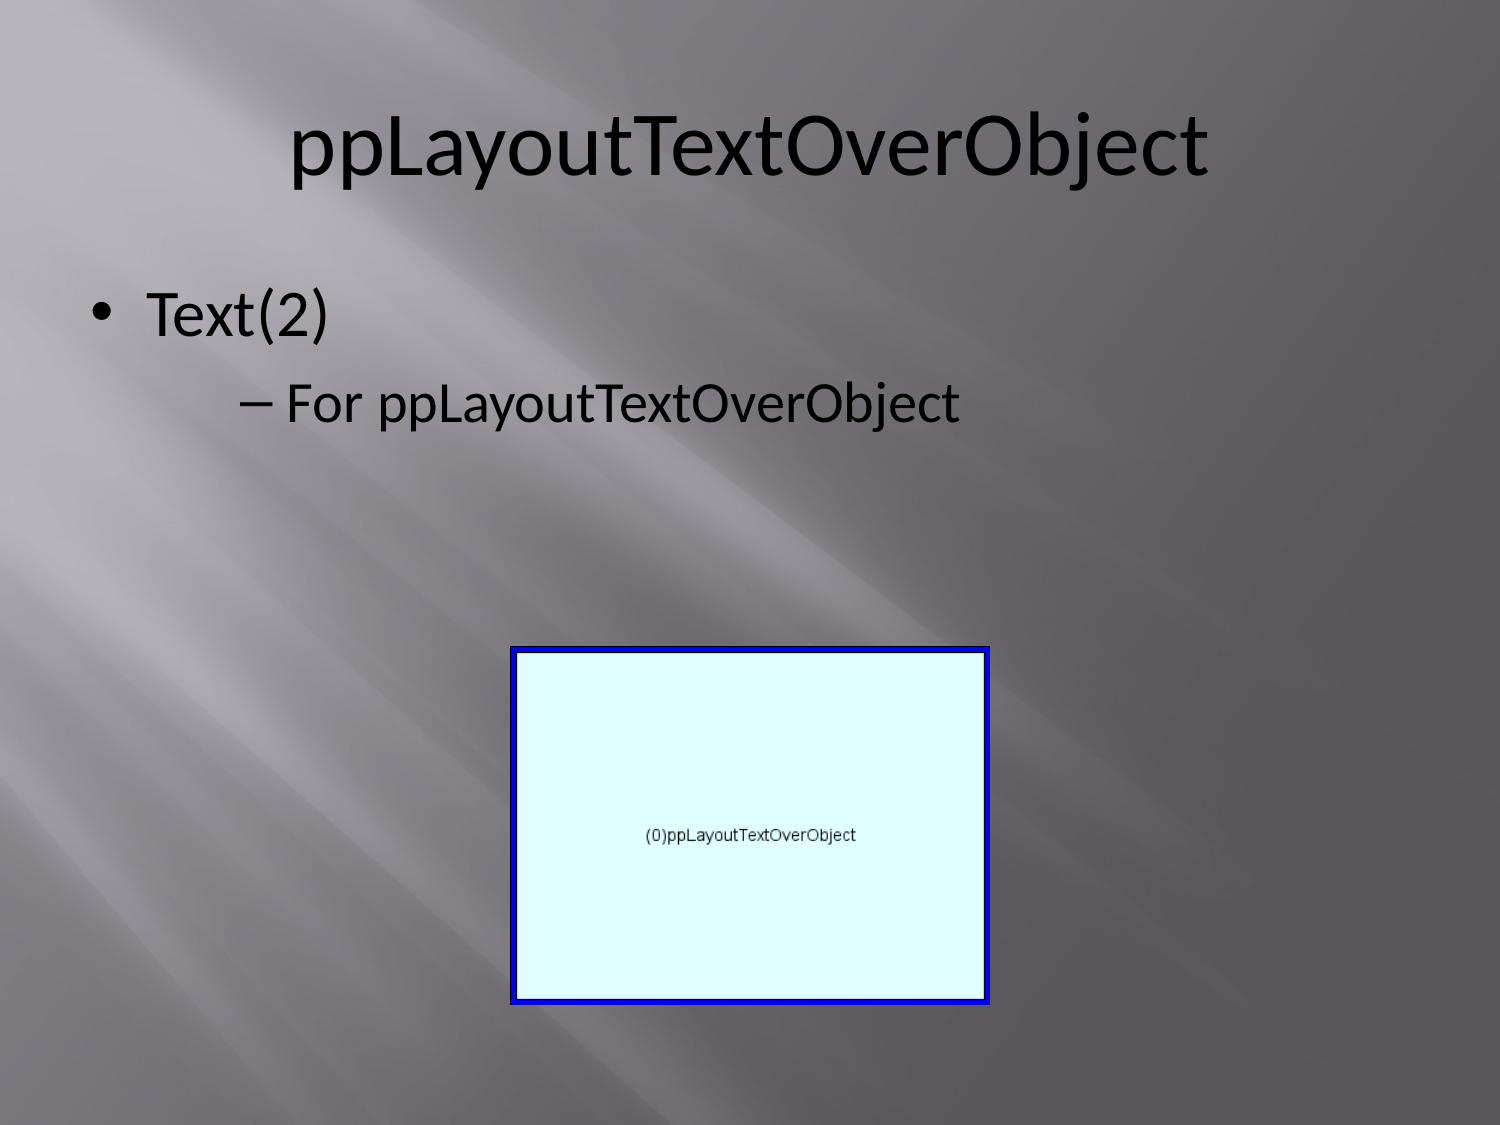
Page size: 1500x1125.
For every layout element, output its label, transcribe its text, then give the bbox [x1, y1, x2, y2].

list Text(2) For ppLayoutTextOverObject [75, 262, 1426, 622]
picture [510, 646, 990, 1006]
title ppLayoutTextOverObject [75, 45, 1426, 233]
